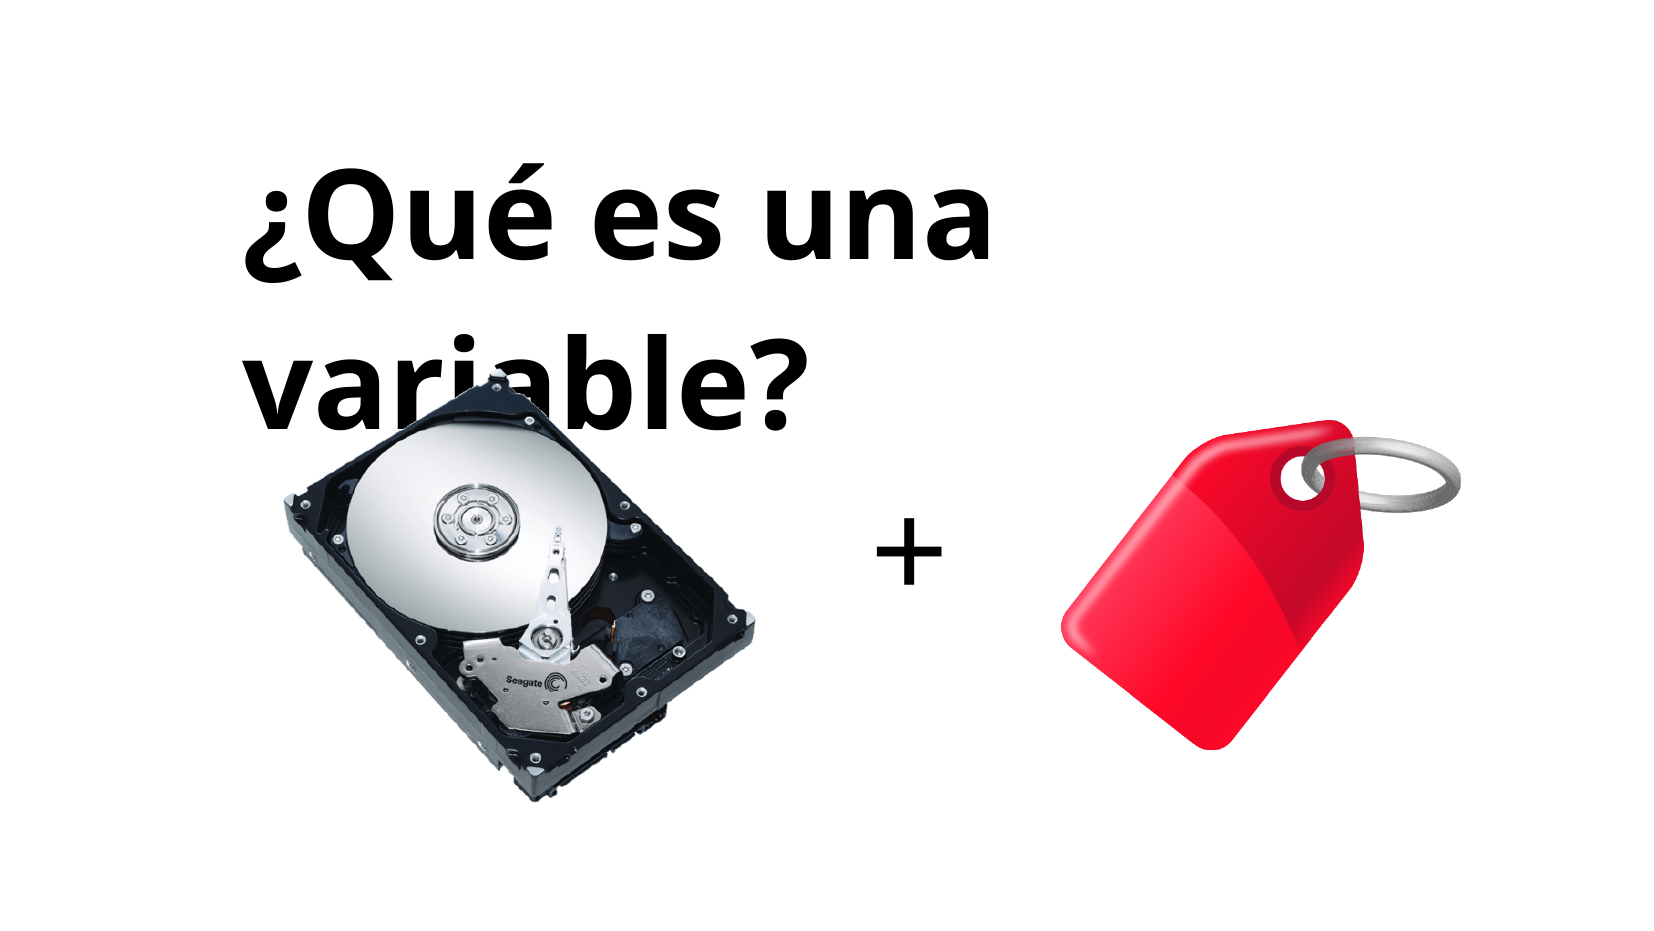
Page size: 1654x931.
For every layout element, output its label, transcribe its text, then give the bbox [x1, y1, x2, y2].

text_box + [855, 445, 978, 599]
picture [1060, 418, 1461, 750]
picture [191, 368, 847, 806]
text_box ¿Qué es una variable? [227, 117, 1490, 259]
